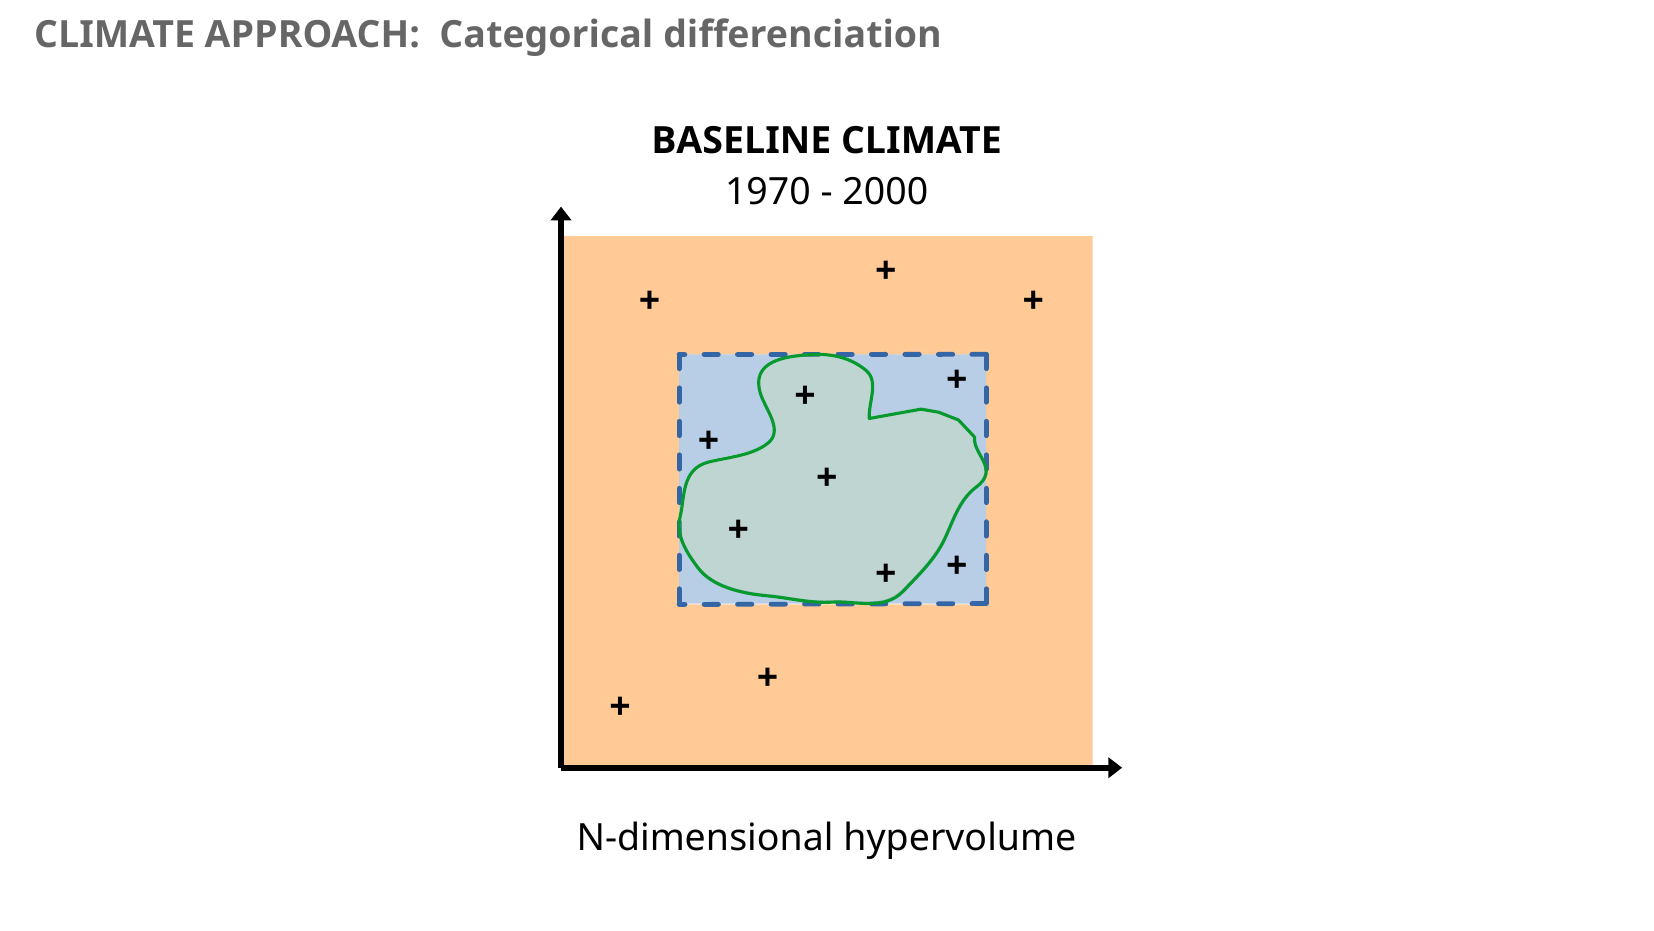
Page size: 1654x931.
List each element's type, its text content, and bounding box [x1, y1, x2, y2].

text_box + [679, 406, 739, 473]
text_box + [775, 361, 835, 427]
text_box [564, 236, 1093, 765]
text_box N-dimensional hypervolume [561, 803, 1093, 869]
text_box BASELINE CLIMATE 1970 - 2000 [620, 106, 1034, 224]
text_box + [738, 642, 798, 709]
text_box + [620, 265, 680, 332]
text_box + [708, 495, 768, 562]
text_box + [856, 538, 916, 605]
text_box CLIMATE APPROACH: Categorical differenciation [0, 0, 1654, 118]
text_box + [927, 345, 987, 412]
text_box + [1003, 265, 1063, 332]
text_box + [927, 531, 987, 598]
text_box + [797, 442, 857, 509]
text_box + [590, 672, 650, 739]
text_box + [856, 236, 916, 303]
